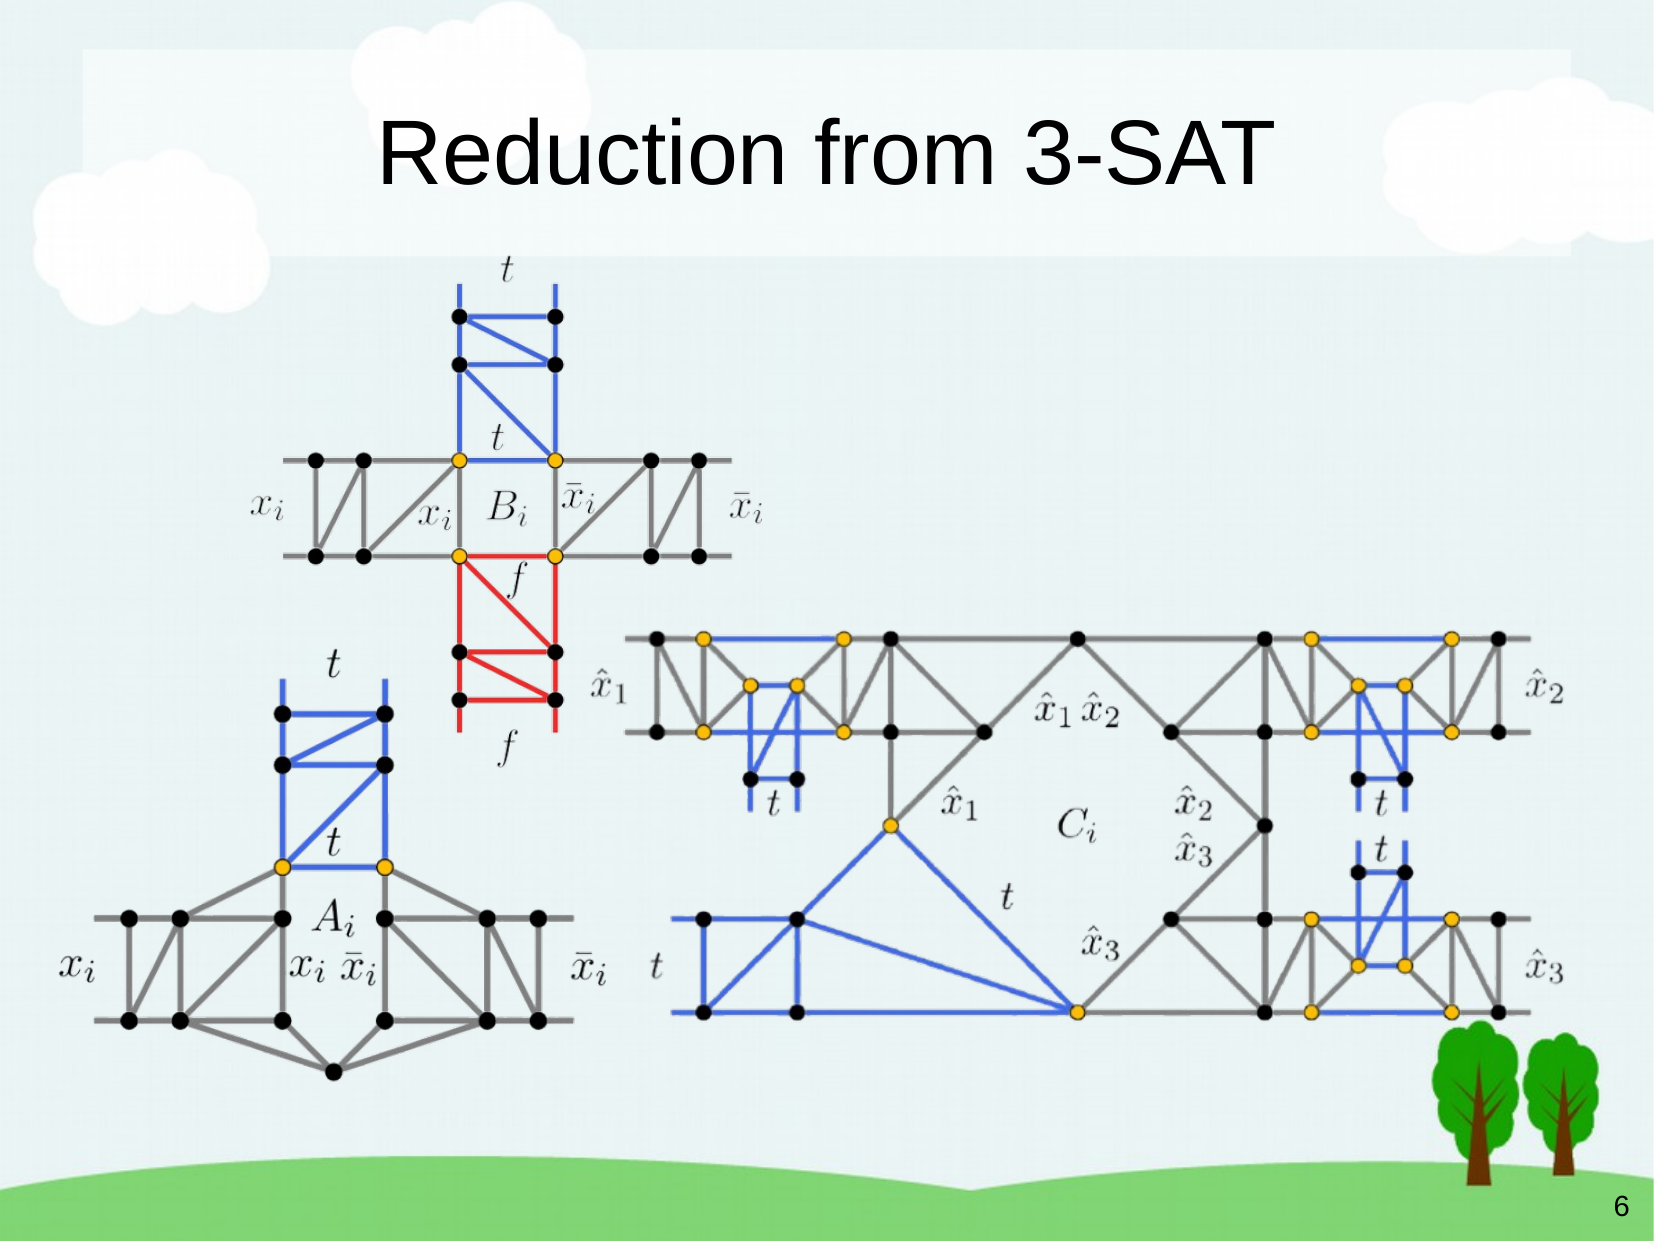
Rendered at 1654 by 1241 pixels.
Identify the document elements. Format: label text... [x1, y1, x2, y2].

picture [0, 0, 1654, 1241]
title Reduction from 3-SAT [82, 49, 1571, 257]
